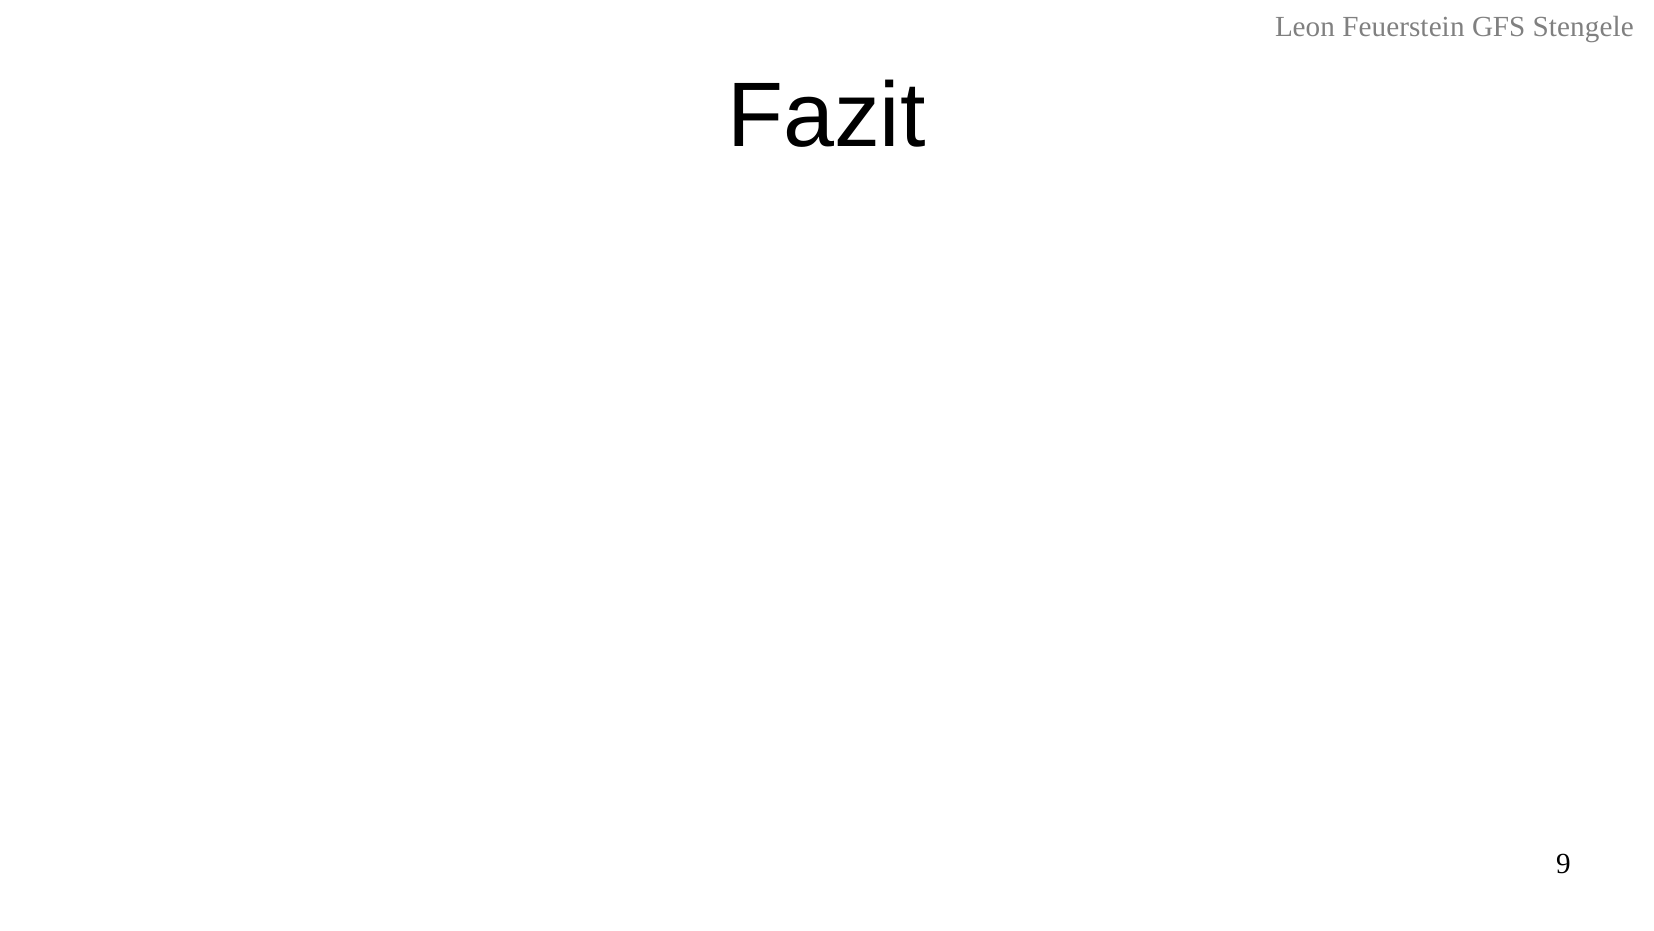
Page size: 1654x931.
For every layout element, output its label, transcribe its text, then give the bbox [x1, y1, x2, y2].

title Fazit [82, 37, 1571, 193]
